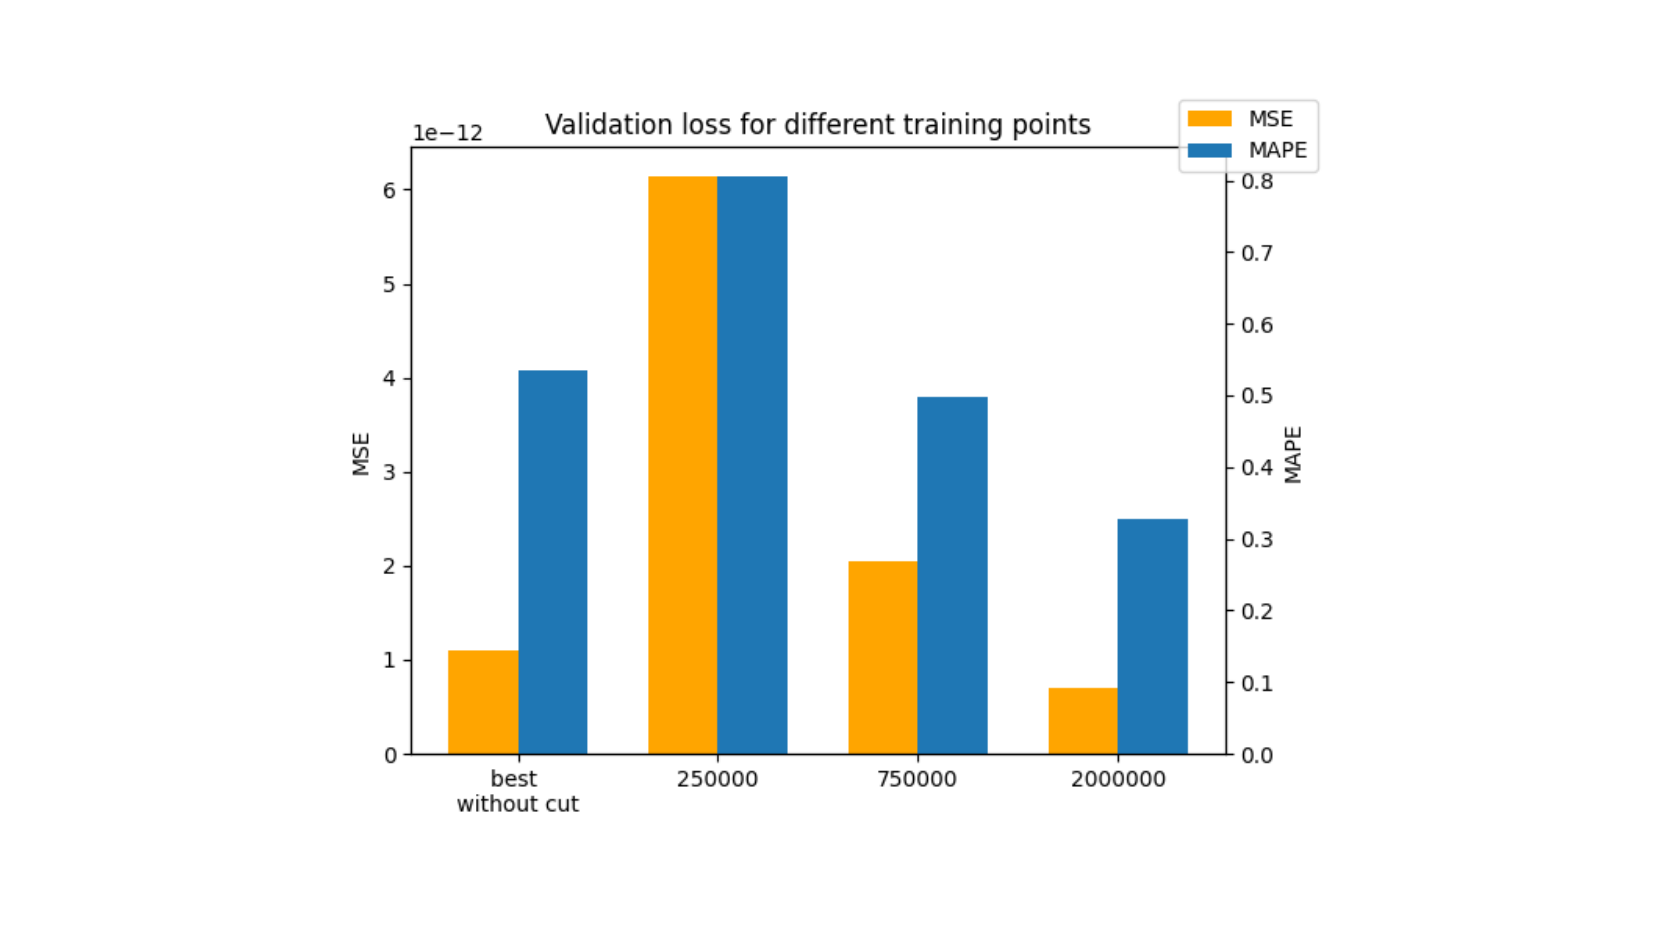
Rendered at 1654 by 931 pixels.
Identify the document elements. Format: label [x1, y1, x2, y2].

picture [328, 89, 1329, 840]
